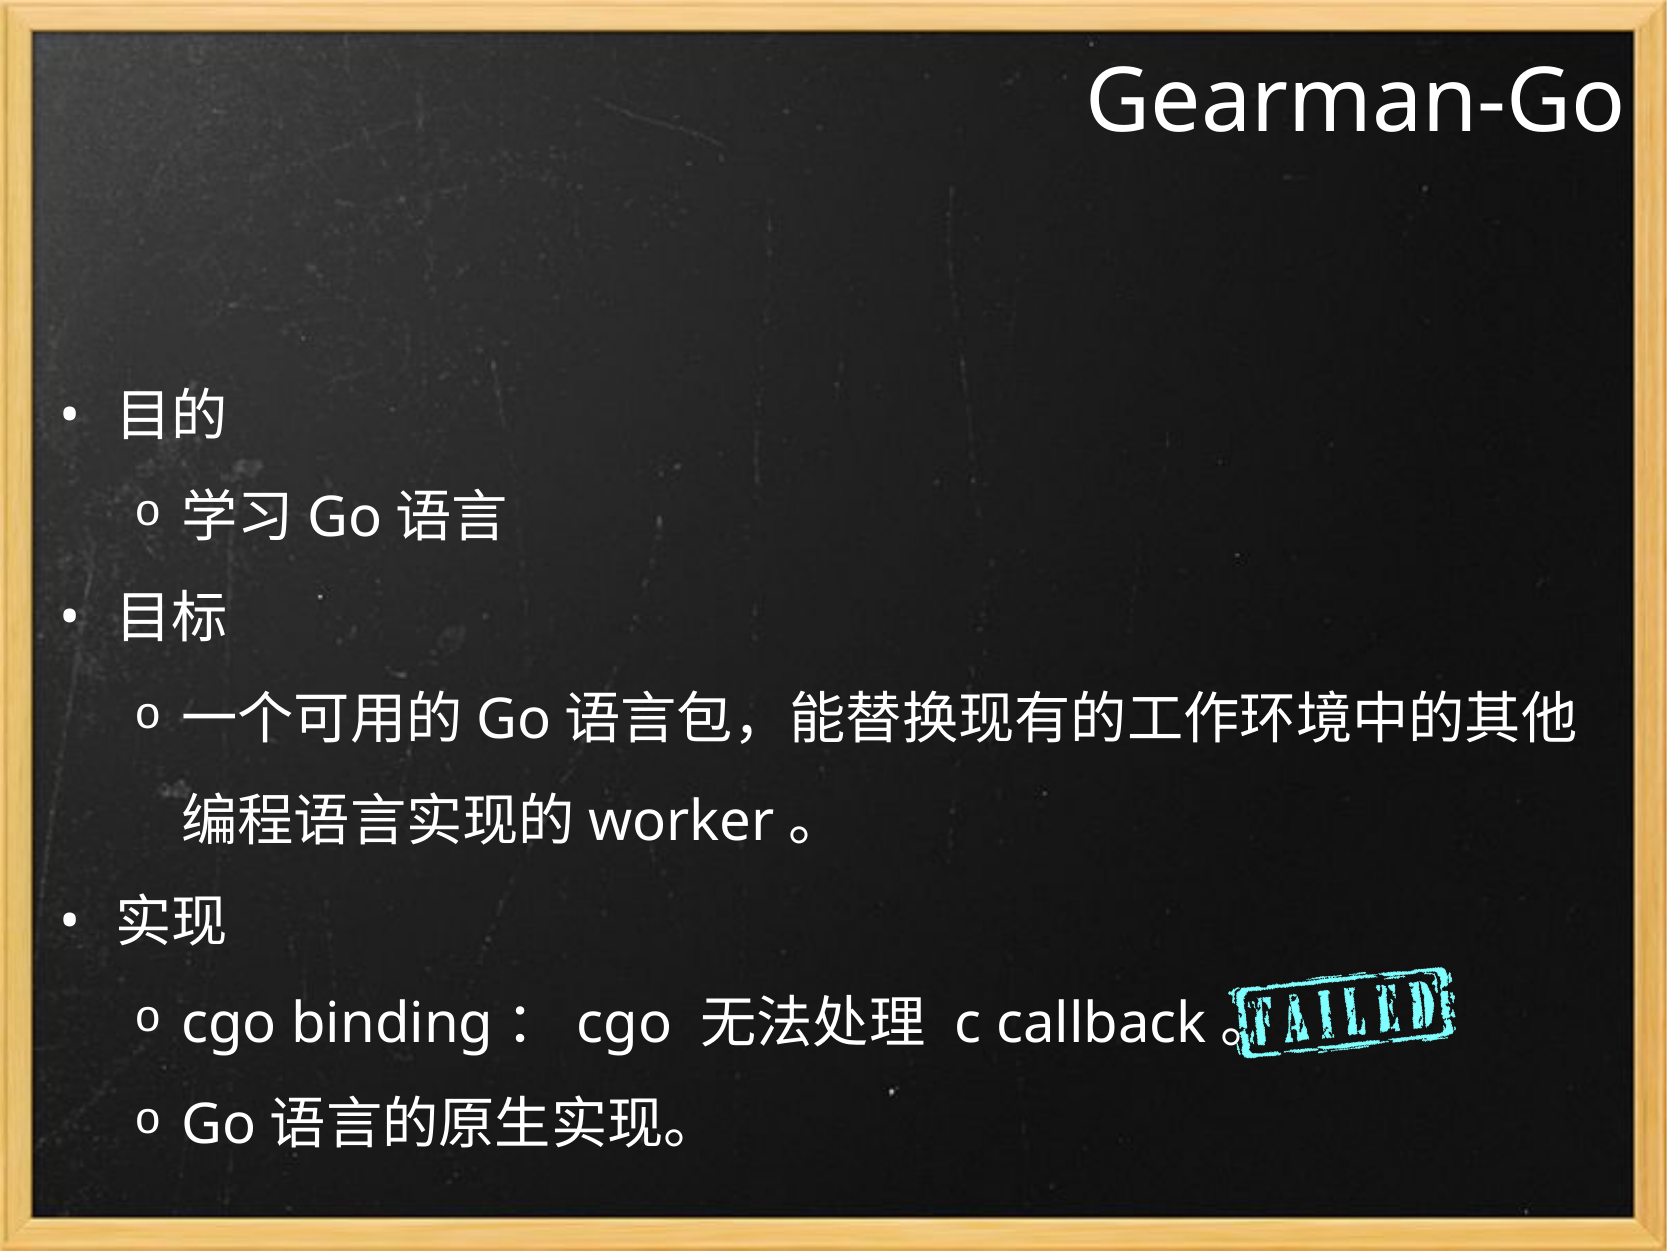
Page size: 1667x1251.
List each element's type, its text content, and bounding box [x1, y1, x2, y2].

list 目的 学习Go语言 目标 一个可用的Go语言包，能替换现有的工作环境中的其他编程语言实现的worker。 实现 cgo binding：cgo 无法处理 c callback。 Go语言的原生实现。 [40, 300, 1627, 1201]
picture [0, 0, 1667, 1251]
title Gearman-Go [40, 50, 1627, 201]
